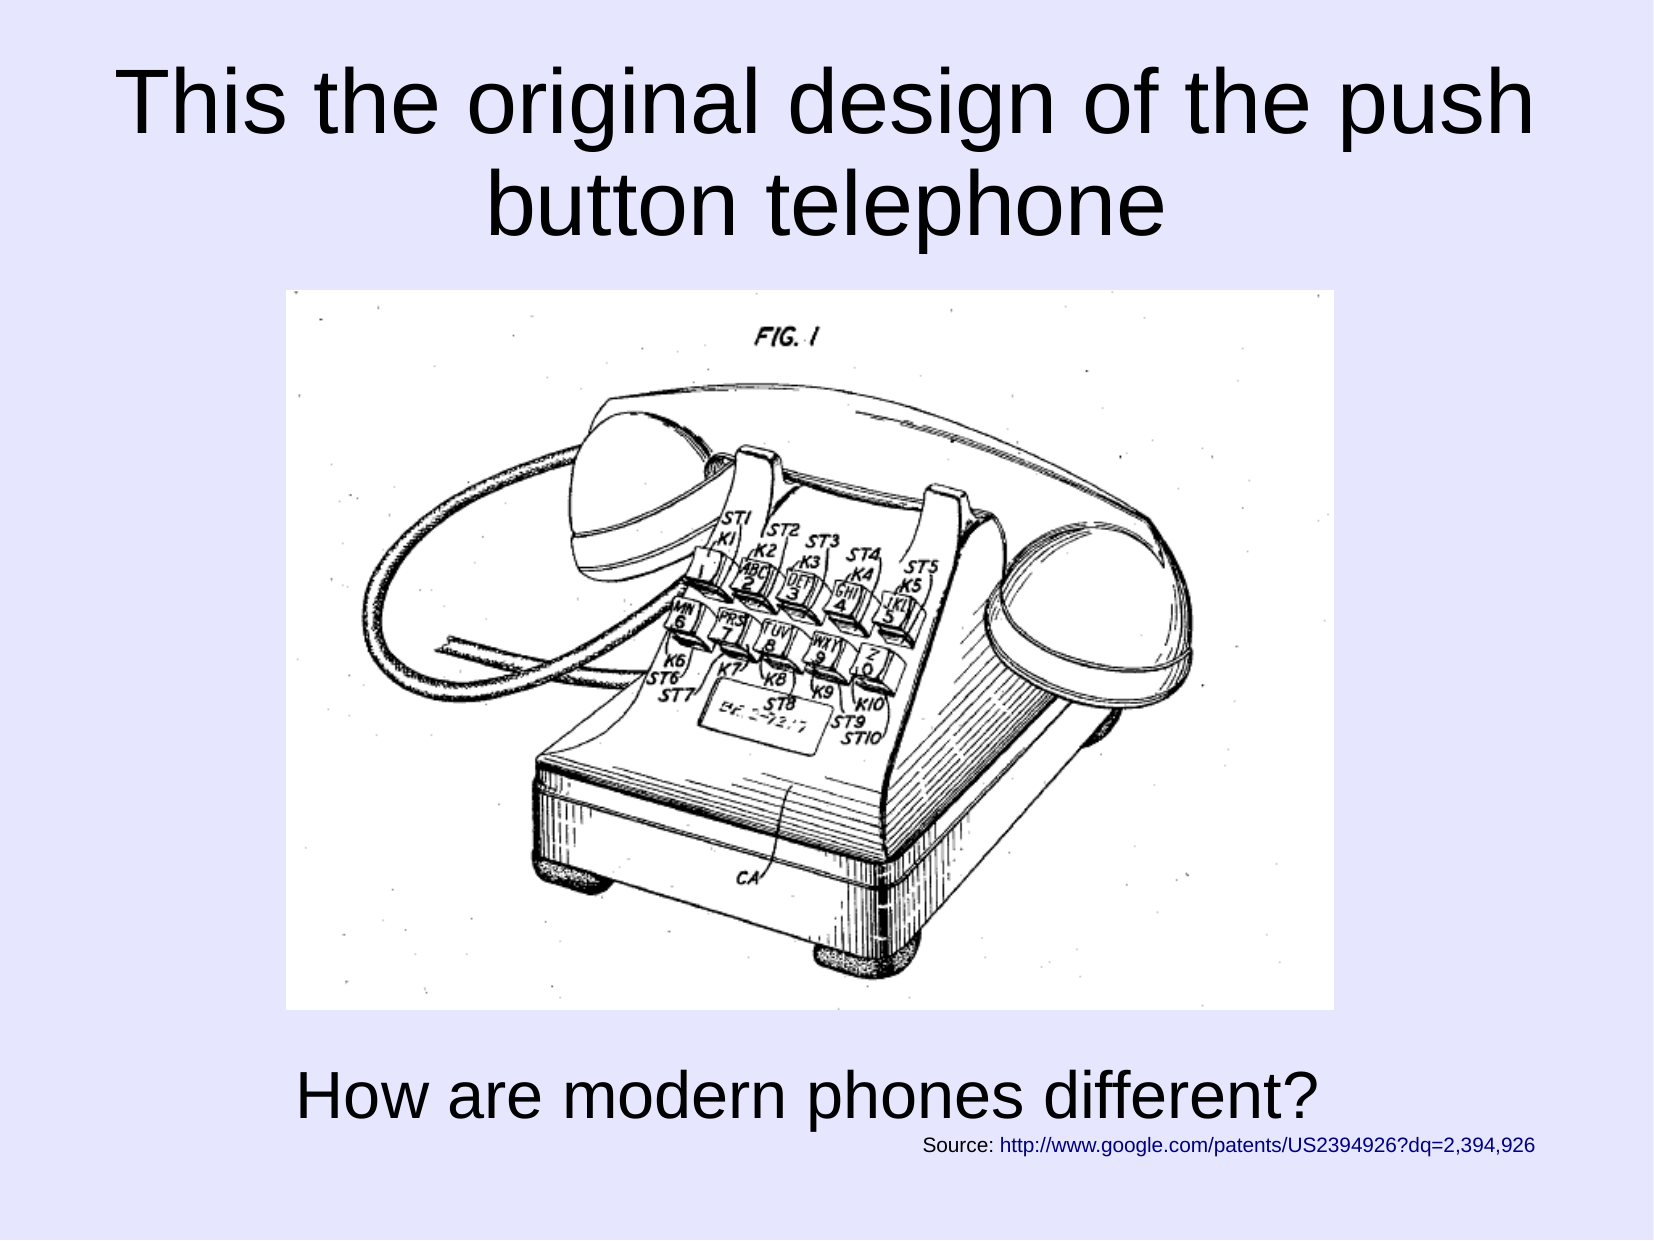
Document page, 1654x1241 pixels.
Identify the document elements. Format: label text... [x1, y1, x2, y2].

title This the original design of the push button telephone [82, 49, 1571, 257]
picture [286, 290, 1334, 1010]
subtitle How are modern phones different? Source: http://www.google.com/patents/US2394926?dq=2,394,926 [80, 1045, 1536, 1170]
